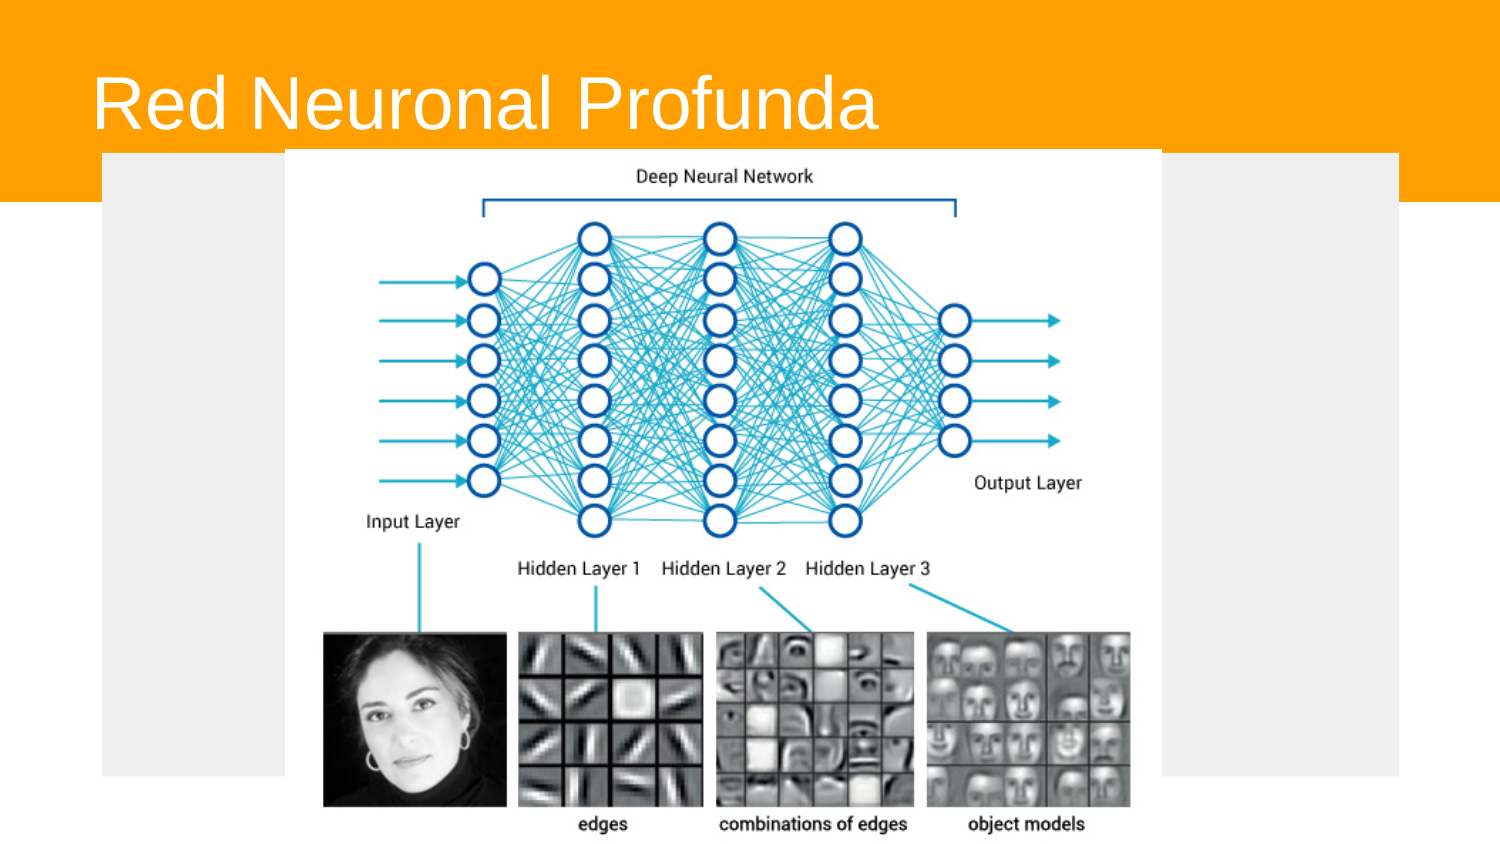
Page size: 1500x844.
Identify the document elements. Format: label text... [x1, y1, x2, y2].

title Red Neuronal Profunda [76, 17, 1391, 160]
picture [285, 149, 1162, 844]
